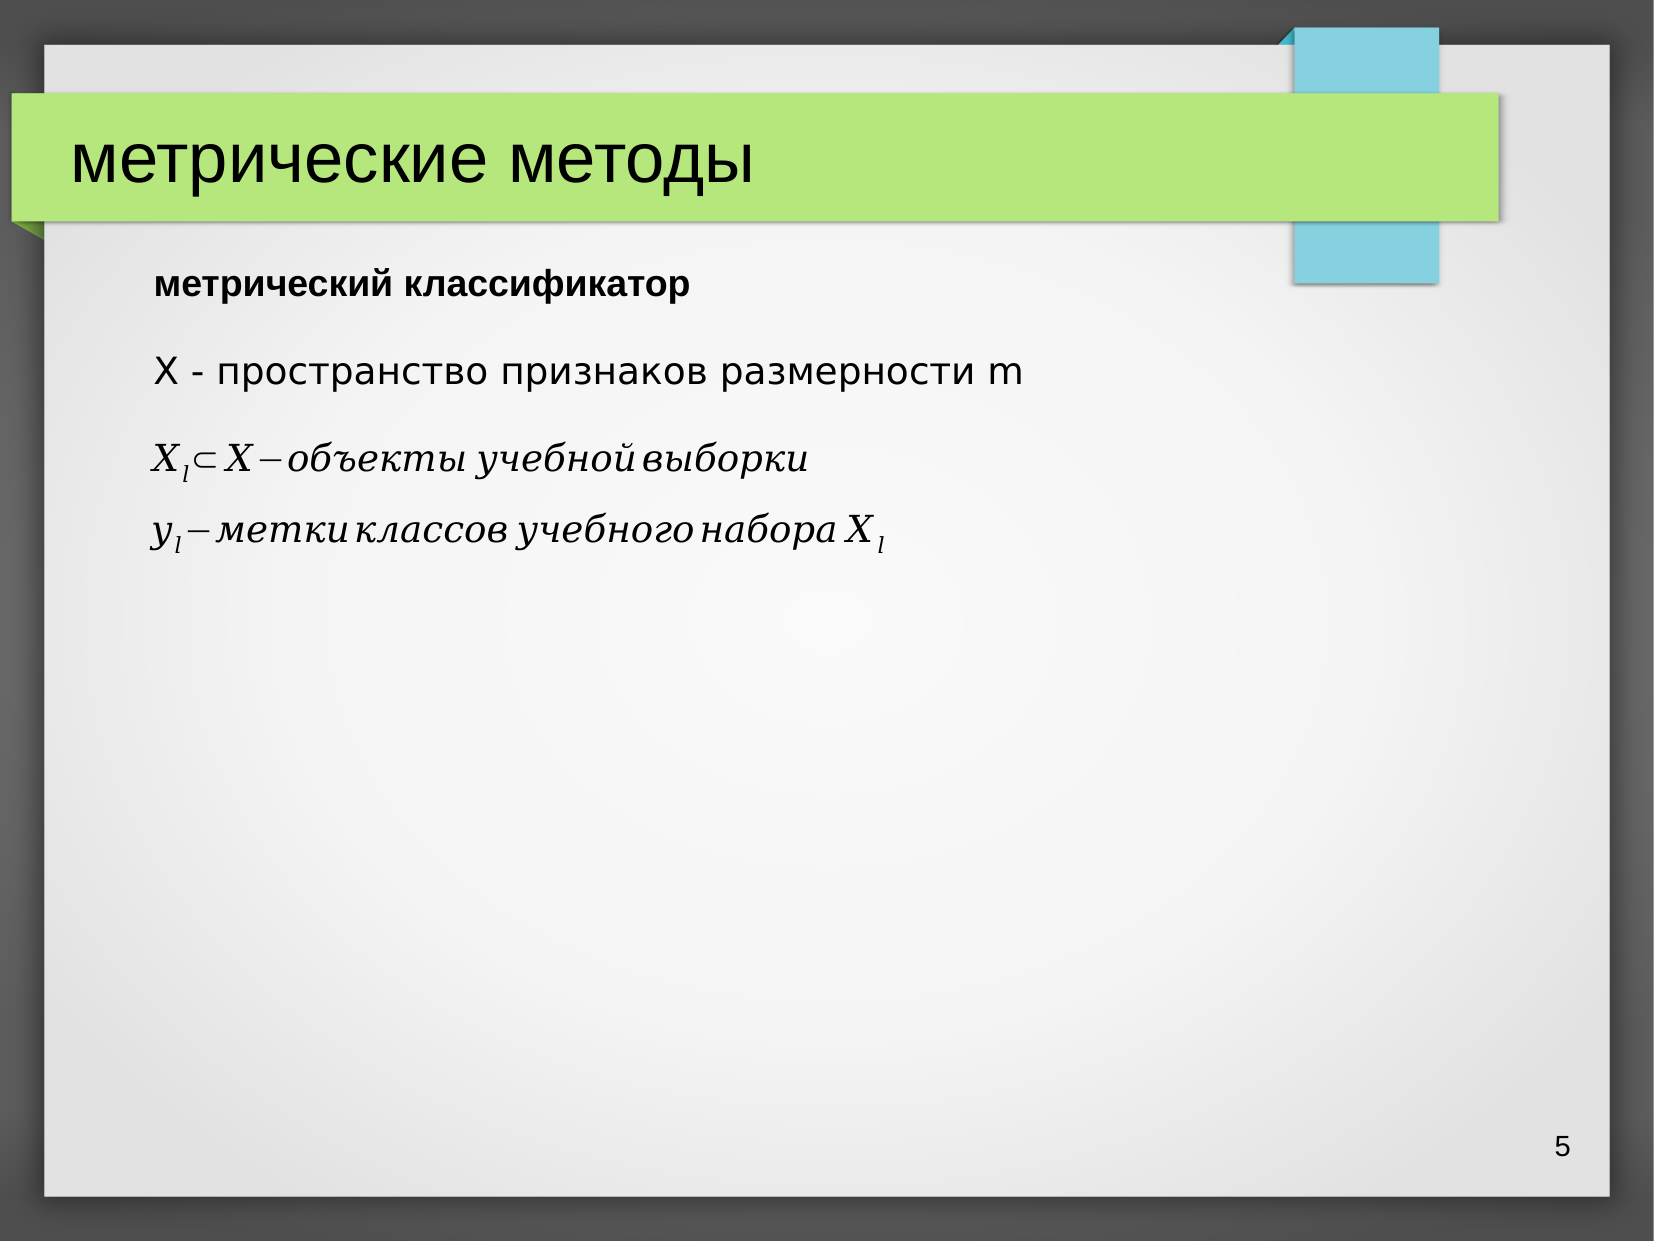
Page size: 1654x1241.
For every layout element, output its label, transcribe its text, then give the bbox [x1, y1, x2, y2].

chart [141, 437, 891, 558]
picture [0, 0, 1654, 1241]
title метрические методы [70, 118, 1205, 199]
text_box X - пространство признаков размерности m [138, 342, 1040, 401]
subtitle метрический классификатор [153, 259, 815, 307]
